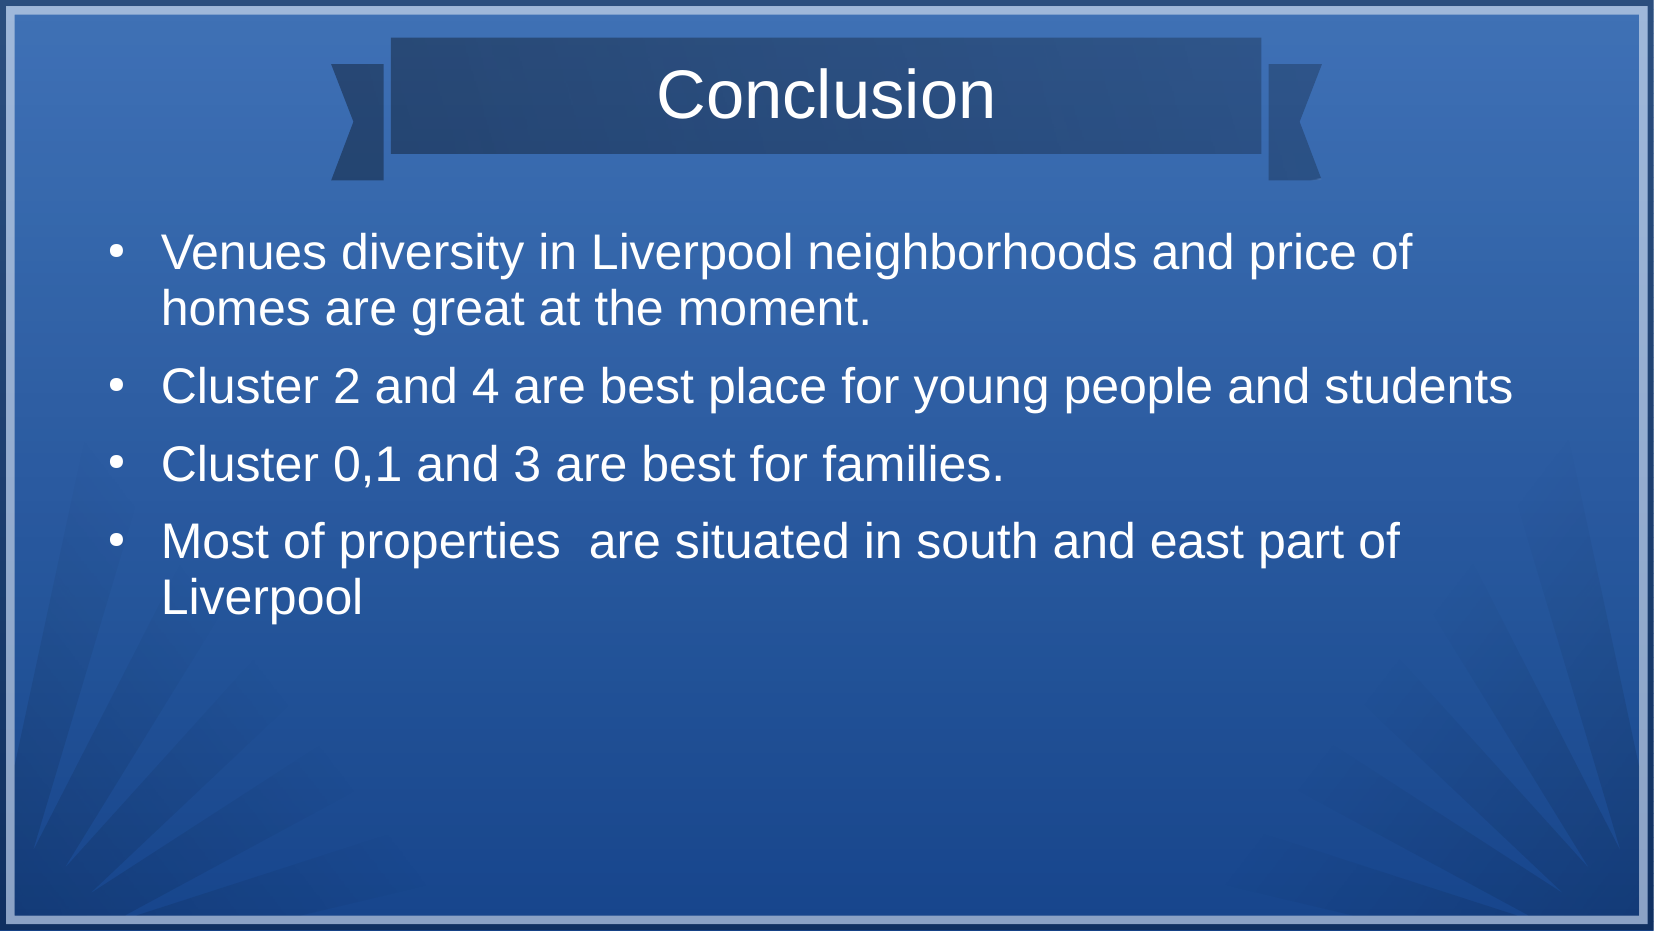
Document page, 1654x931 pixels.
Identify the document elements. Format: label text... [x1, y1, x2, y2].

title Conclusion [389, 35, 1264, 154]
list Venues diversity in Liverpool neighborhoods and price of homes are great at the moment. Cluster 2 and 4 are best place for young people and students Cluster 0,1 and 3 are best for families. Most of properties are situated in south and east part of Liverpool [90, 224, 1553, 848]
